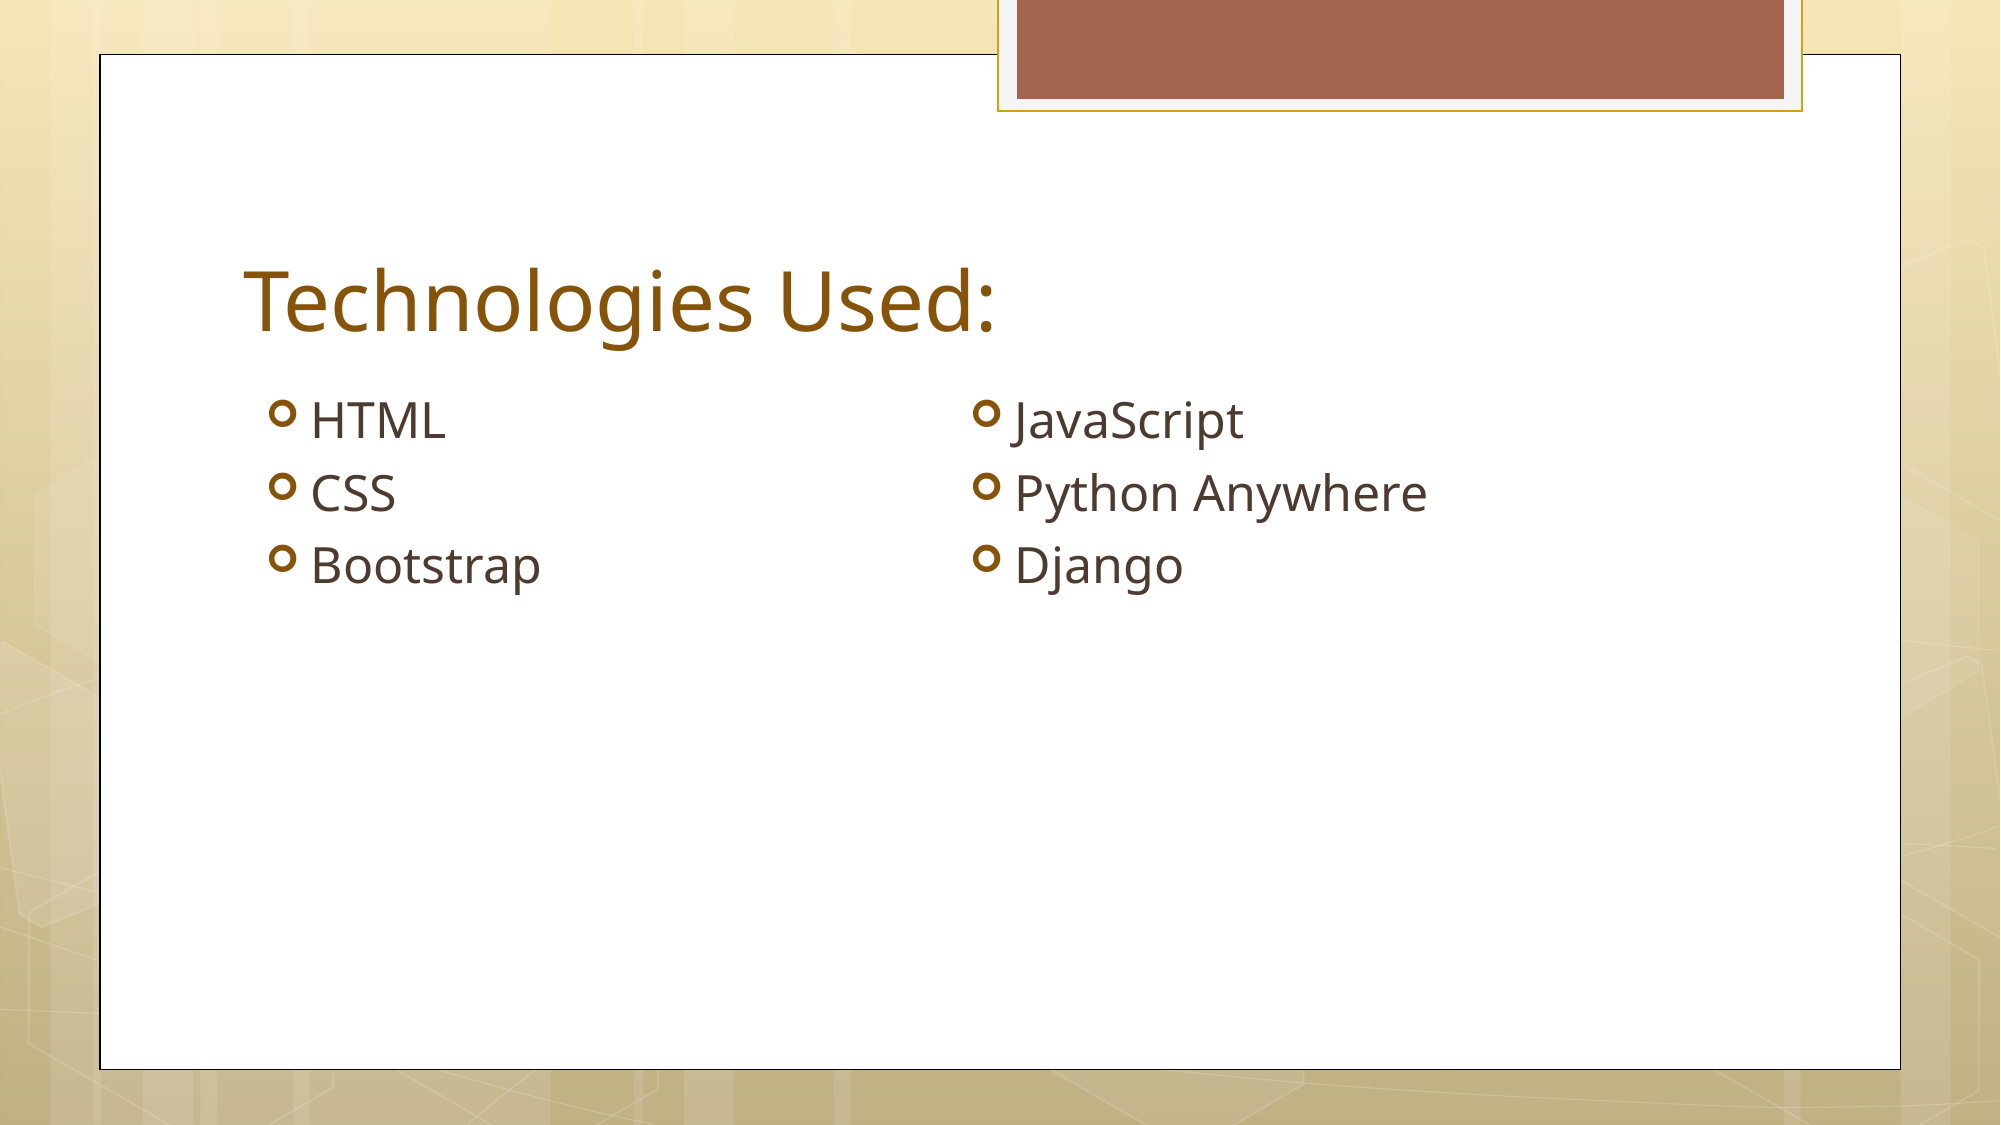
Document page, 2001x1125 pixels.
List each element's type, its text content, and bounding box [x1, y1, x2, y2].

text_box JavaScript Python Anywhere Django [932, 381, 1637, 957]
list HTML CSS Bootstrap [228, 381, 932, 957]
title Technologies Used: [228, 168, 1765, 357]
